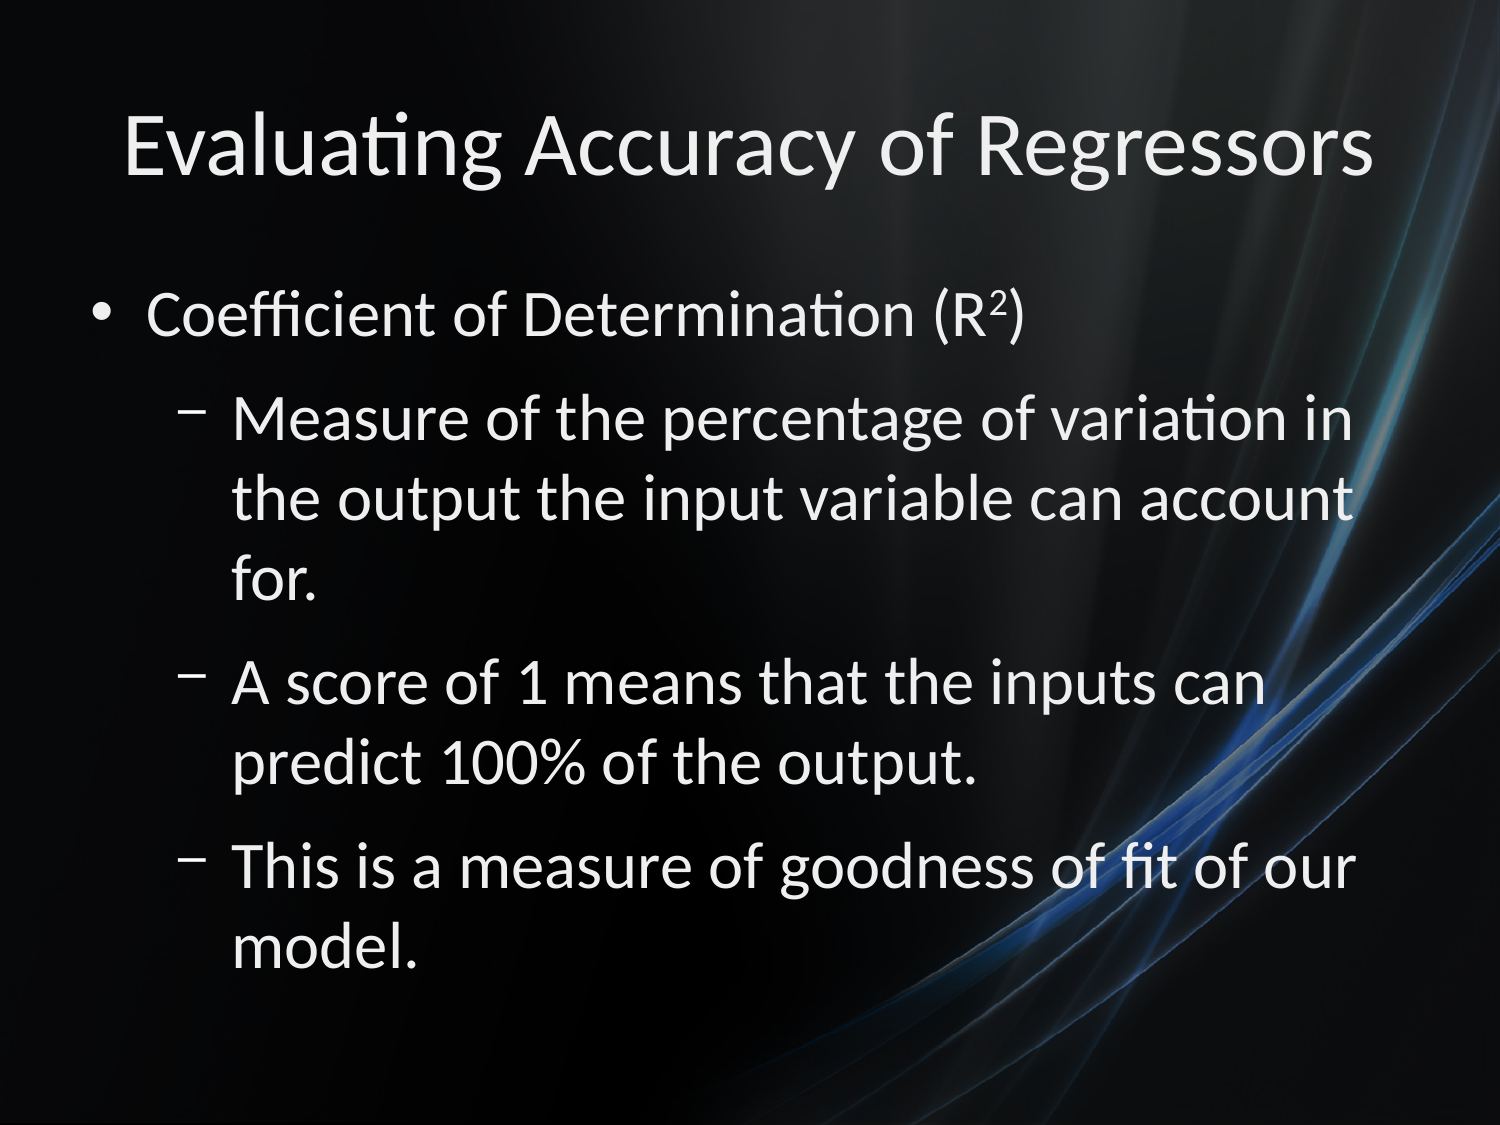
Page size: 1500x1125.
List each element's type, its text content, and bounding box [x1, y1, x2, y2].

list Coefficient of Determination (R2) Measure of the percentage of variation in the output the input variable can account for. A score of 1 means that the inputs can predict 100% of the output. This is a measure of goodness of fit of our model. [75, 262, 1425, 1005]
title Evaluating Accuracy of Regressors [75, 45, 1425, 233]
picture [0, 0, 1500, 1125]
